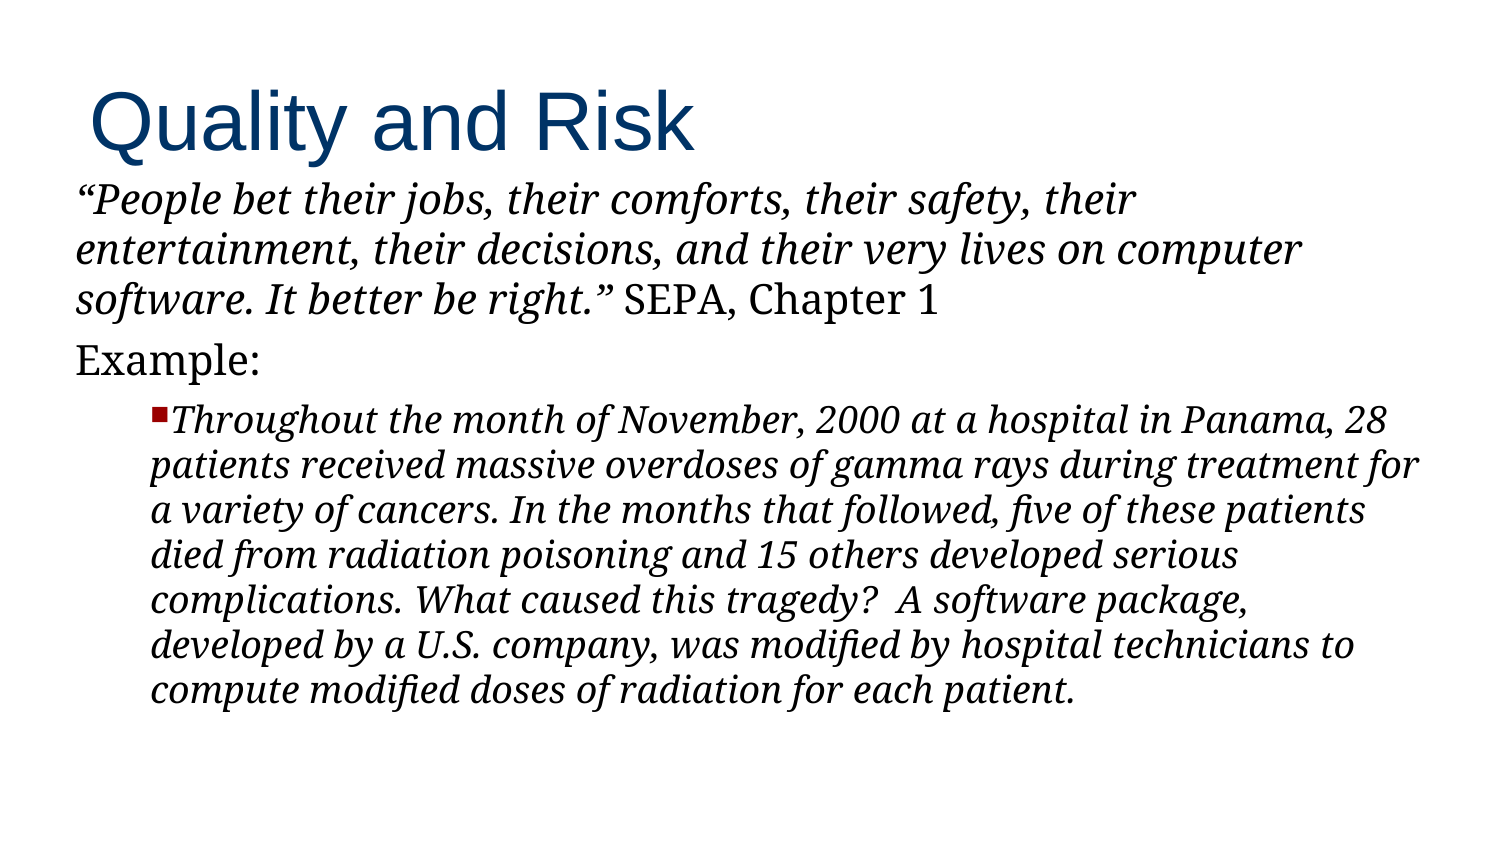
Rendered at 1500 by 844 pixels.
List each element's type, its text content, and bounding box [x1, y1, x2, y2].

title Quality and Risk [75, 33, 1425, 175]
subtitle “People bet their jobs, their comforts, their safety, their entertainment, their decisions, and their very lives on computer software. It better be right.” SEPA, Chapter 1 Example: Throughout the month of November, 2000 at a hospital in Panama, 28 patients received massive overdoses of gamma rays during treatment for a variety of cancers. In the months that followed, five of these patients died from radiation poisoning and 15 others developed serious complications. What caused this tragedy? A software package, developed by a U.S. company, was modified by hospital technicians to compute modified doses of radiation for each patient. [75, 195, 1425, 689]
